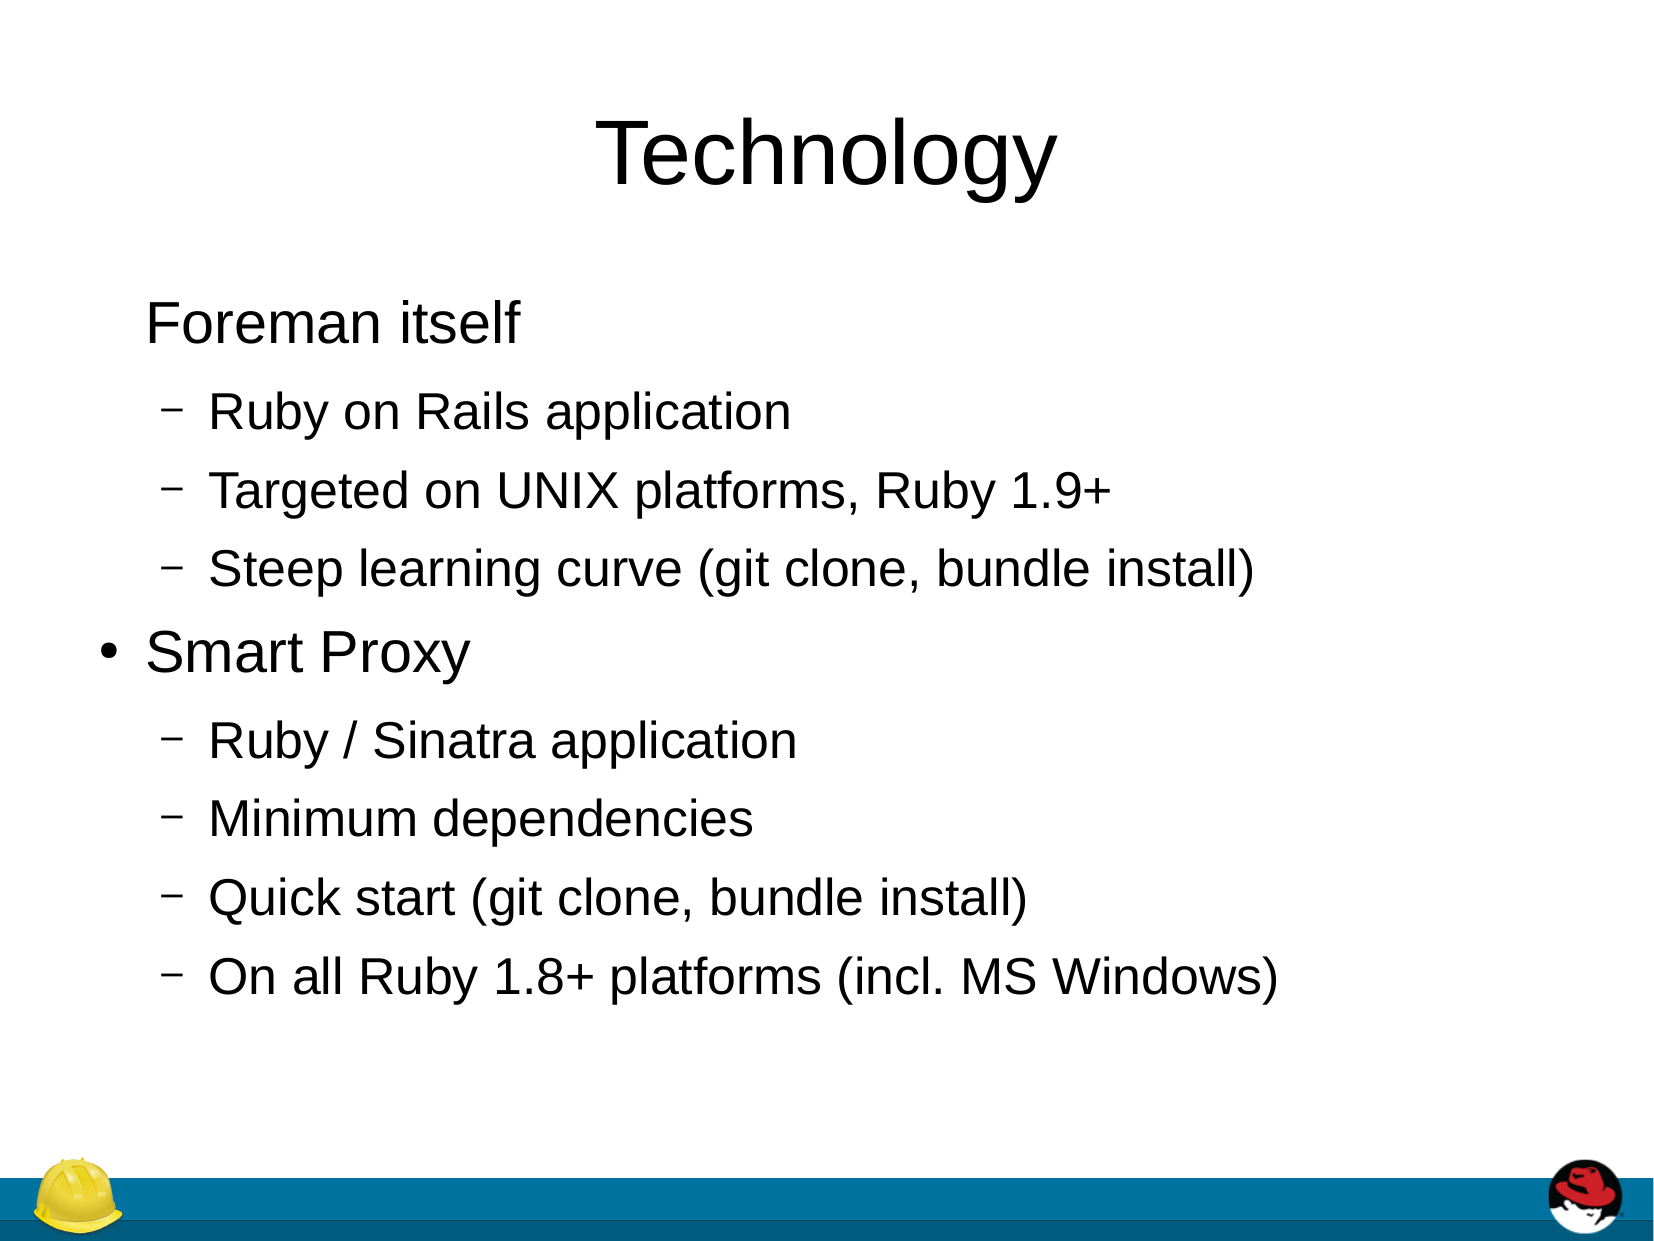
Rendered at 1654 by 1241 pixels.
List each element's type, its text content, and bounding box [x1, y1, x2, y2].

list Foreman itself Ruby on Rails application Targeted on UNIX platforms, Ruby 1.9+ Steep learning curve (git clone, bundle install) Smart Proxy Ruby / Sinatra application Minimum dependencies Quick start (git clone, bundle install) On all Ruby 1.8+ platforms (incl. MS Windows) [82, 290, 1571, 1010]
picture [23, 1145, 130, 1235]
title Technology [82, 49, 1571, 257]
picture [1547, 1157, 1630, 1233]
